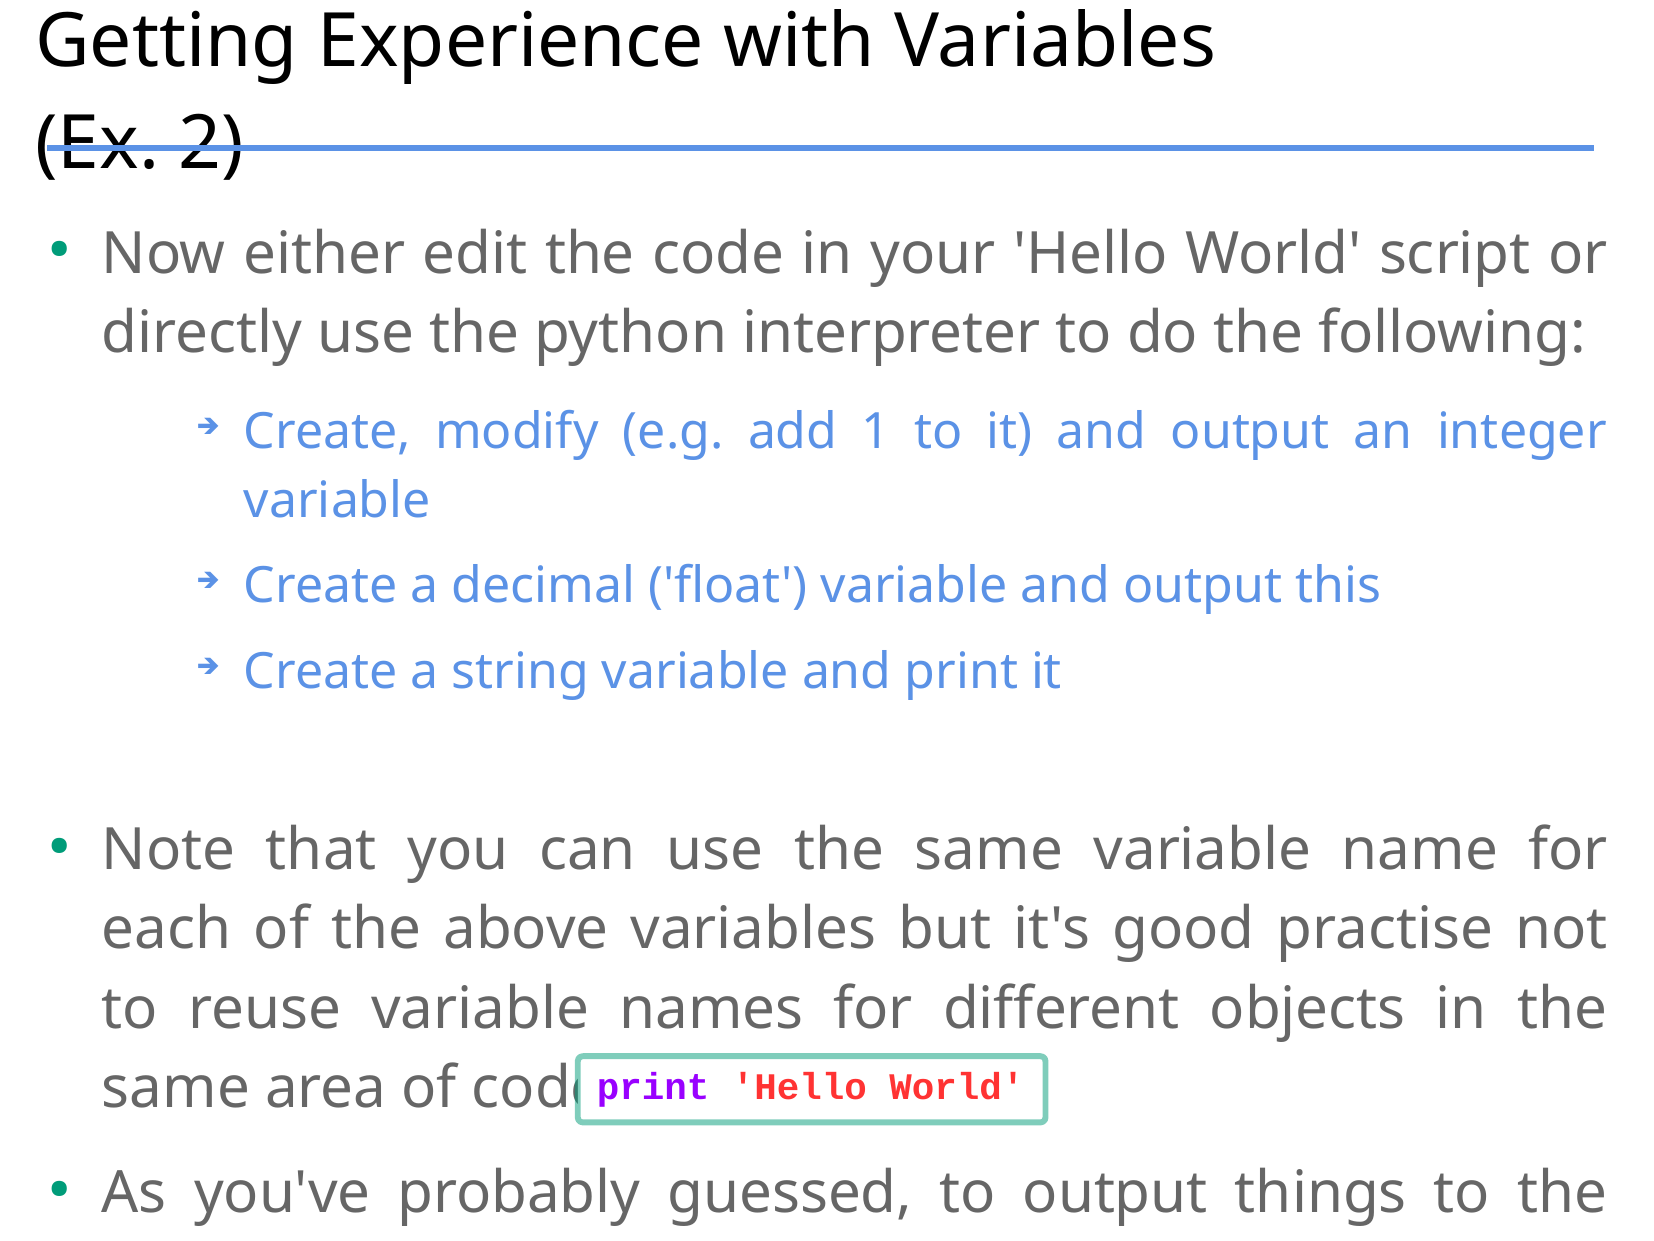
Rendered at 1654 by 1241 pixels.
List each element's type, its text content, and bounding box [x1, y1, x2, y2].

text_box print 'Hello World' [577, 1056, 1046, 1123]
list Now either edit the code in your 'Hello World' script or directly use the python interpreter to do the following: Create, modify (e.g. add 1 to it) and output an integer variable Create a decimal ('float') variable and output this Create a string variable and print it Note that you can use the same variable name for each of the above variables but it's good practise not to reuse variable names for different objects in the same area of code As you've probably guessed, to output things to the screen, use the 'print' statement: [31, 211, 1608, 1241]
title Getting Experience with Variables (Ex. 2) [35, 2, 1217, 175]
